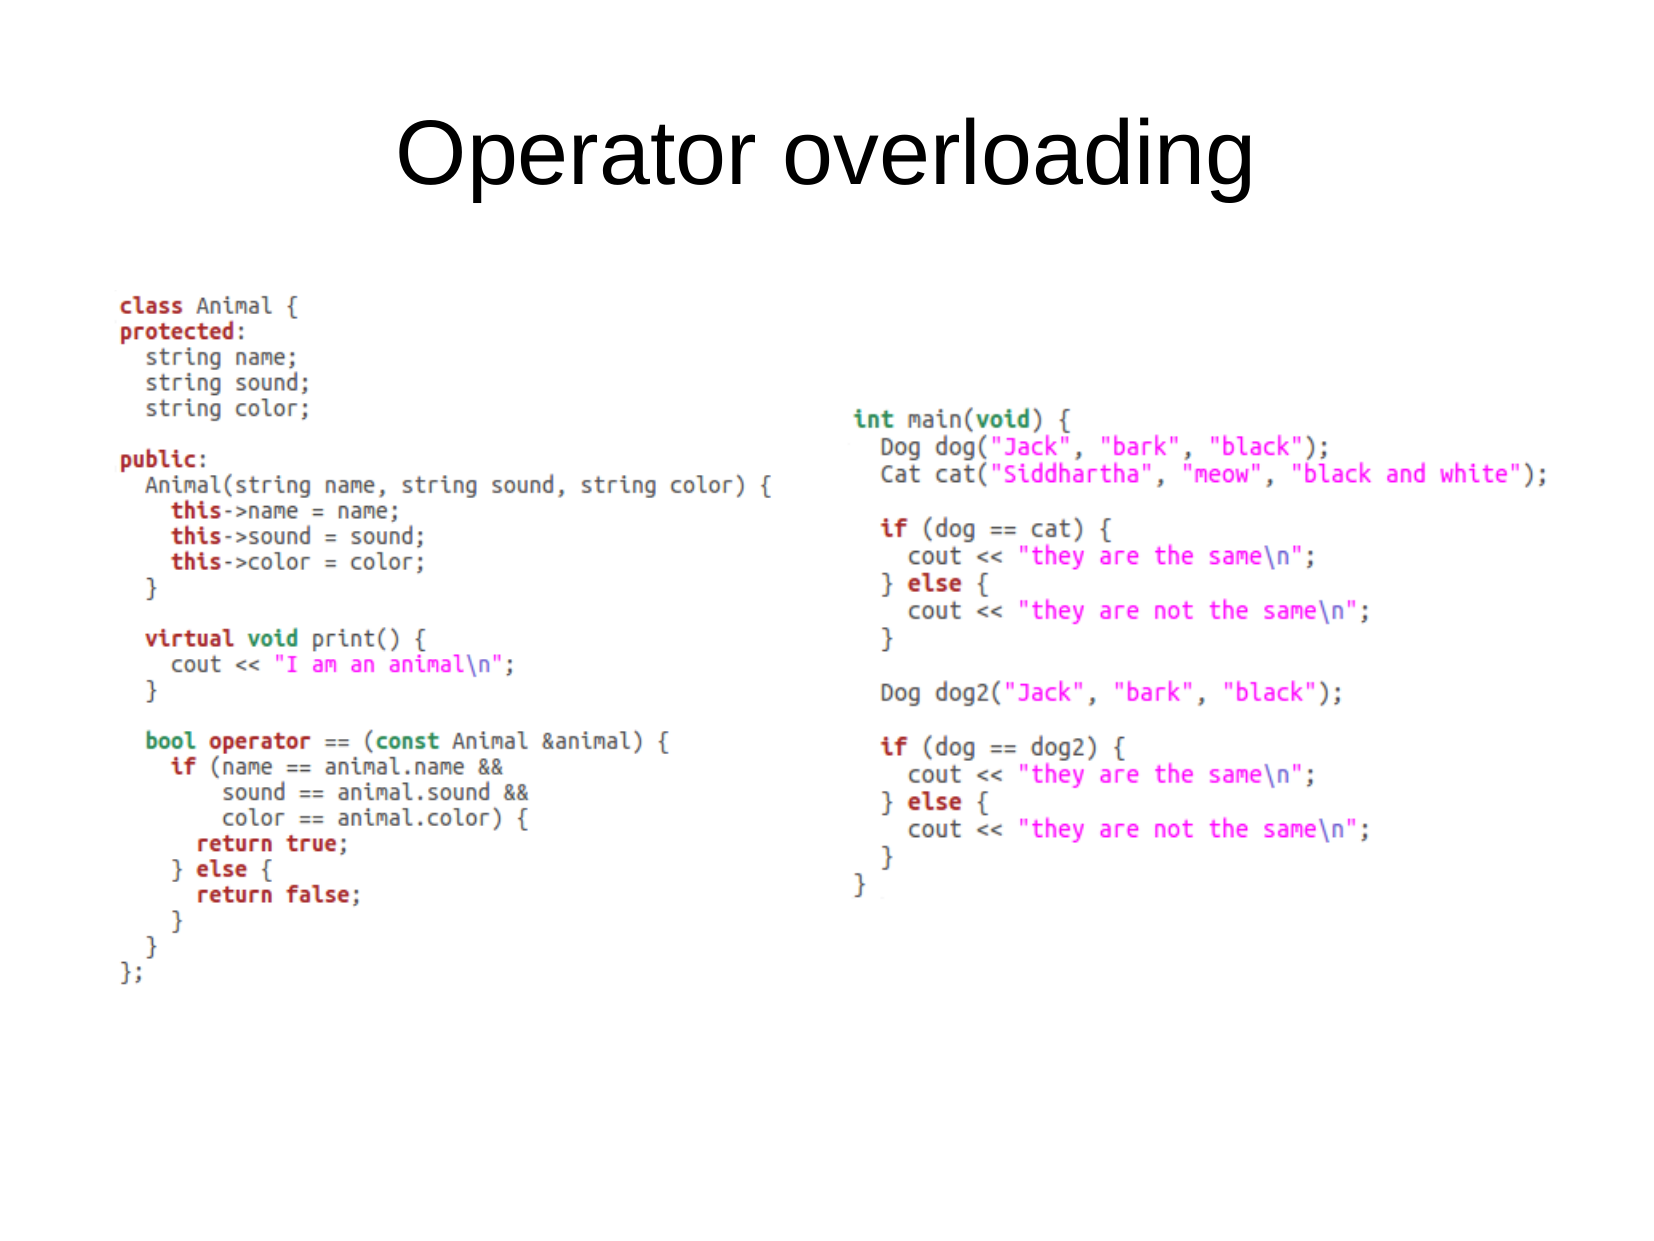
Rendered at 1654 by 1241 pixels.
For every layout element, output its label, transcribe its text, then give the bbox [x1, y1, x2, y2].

picture [845, 394, 1572, 906]
title Operator overloading [82, 49, 1571, 257]
picture [112, 290, 779, 1010]
